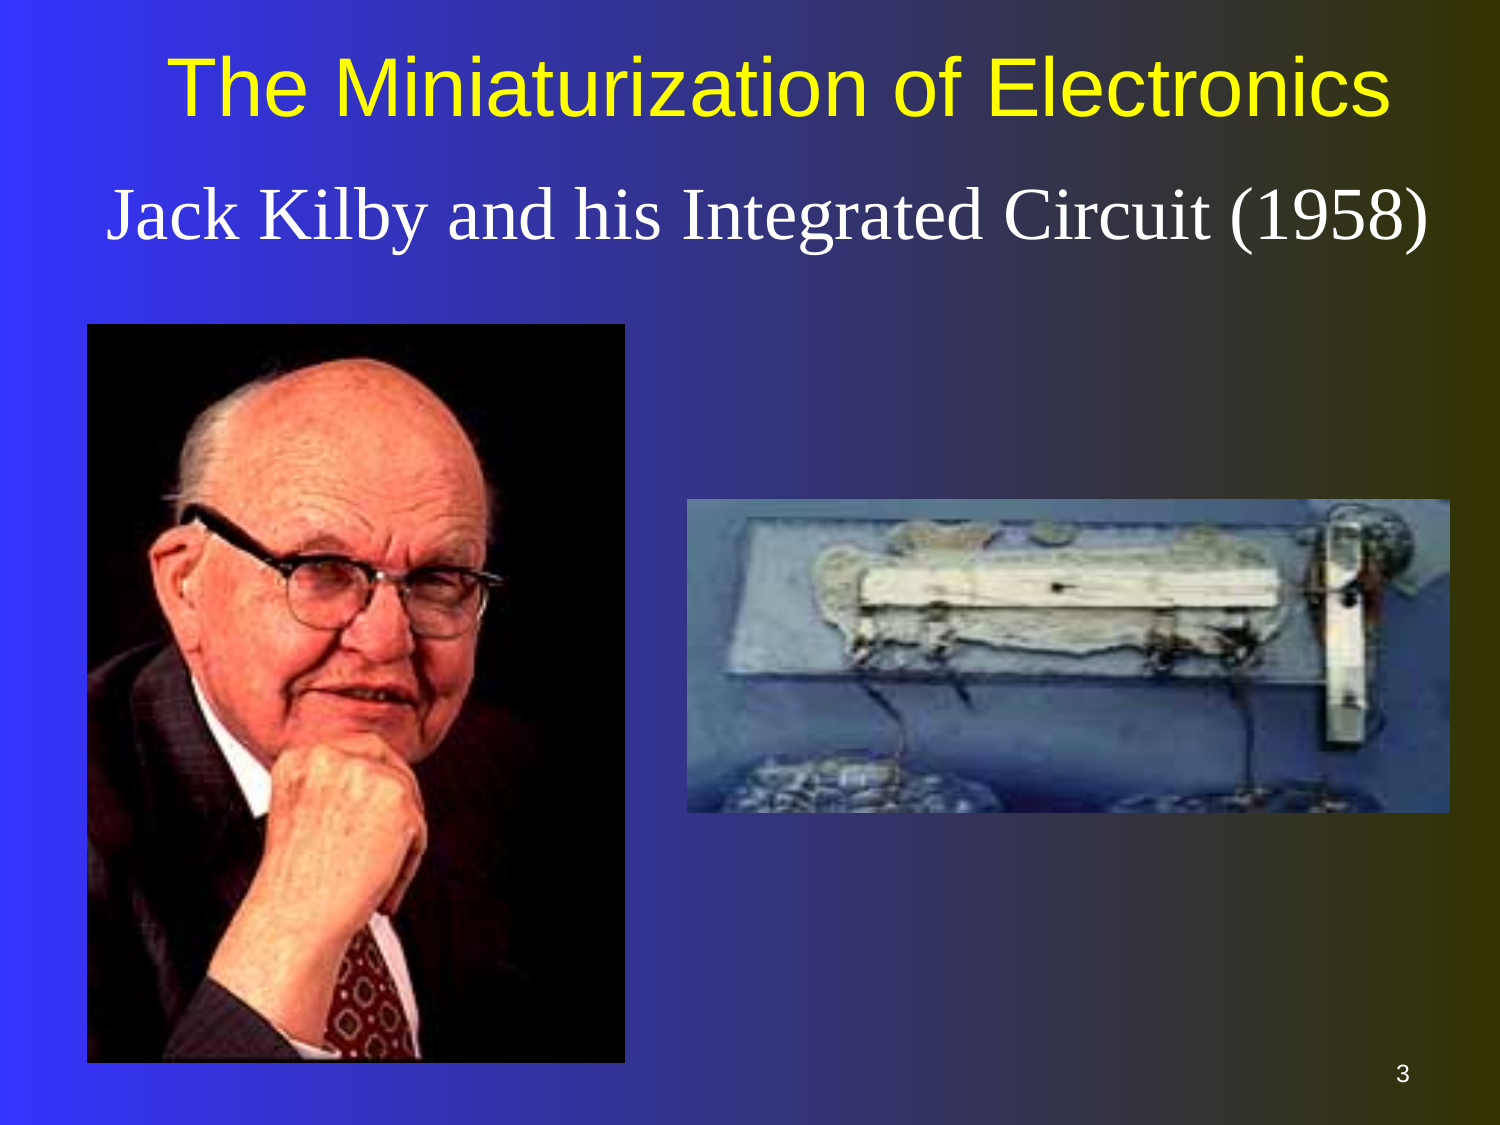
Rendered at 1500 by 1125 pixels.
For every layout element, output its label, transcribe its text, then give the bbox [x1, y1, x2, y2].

text_box <number> [1074, 1042, 1426, 1103]
picture [87, 324, 625, 1063]
text_box The Miniaturization of Electronics [62, 24, 1476, 141]
text_box Jack Kilby and his Integrated Circuit (1958) [74, 157, 1463, 263]
picture [687, 499, 1450, 813]
